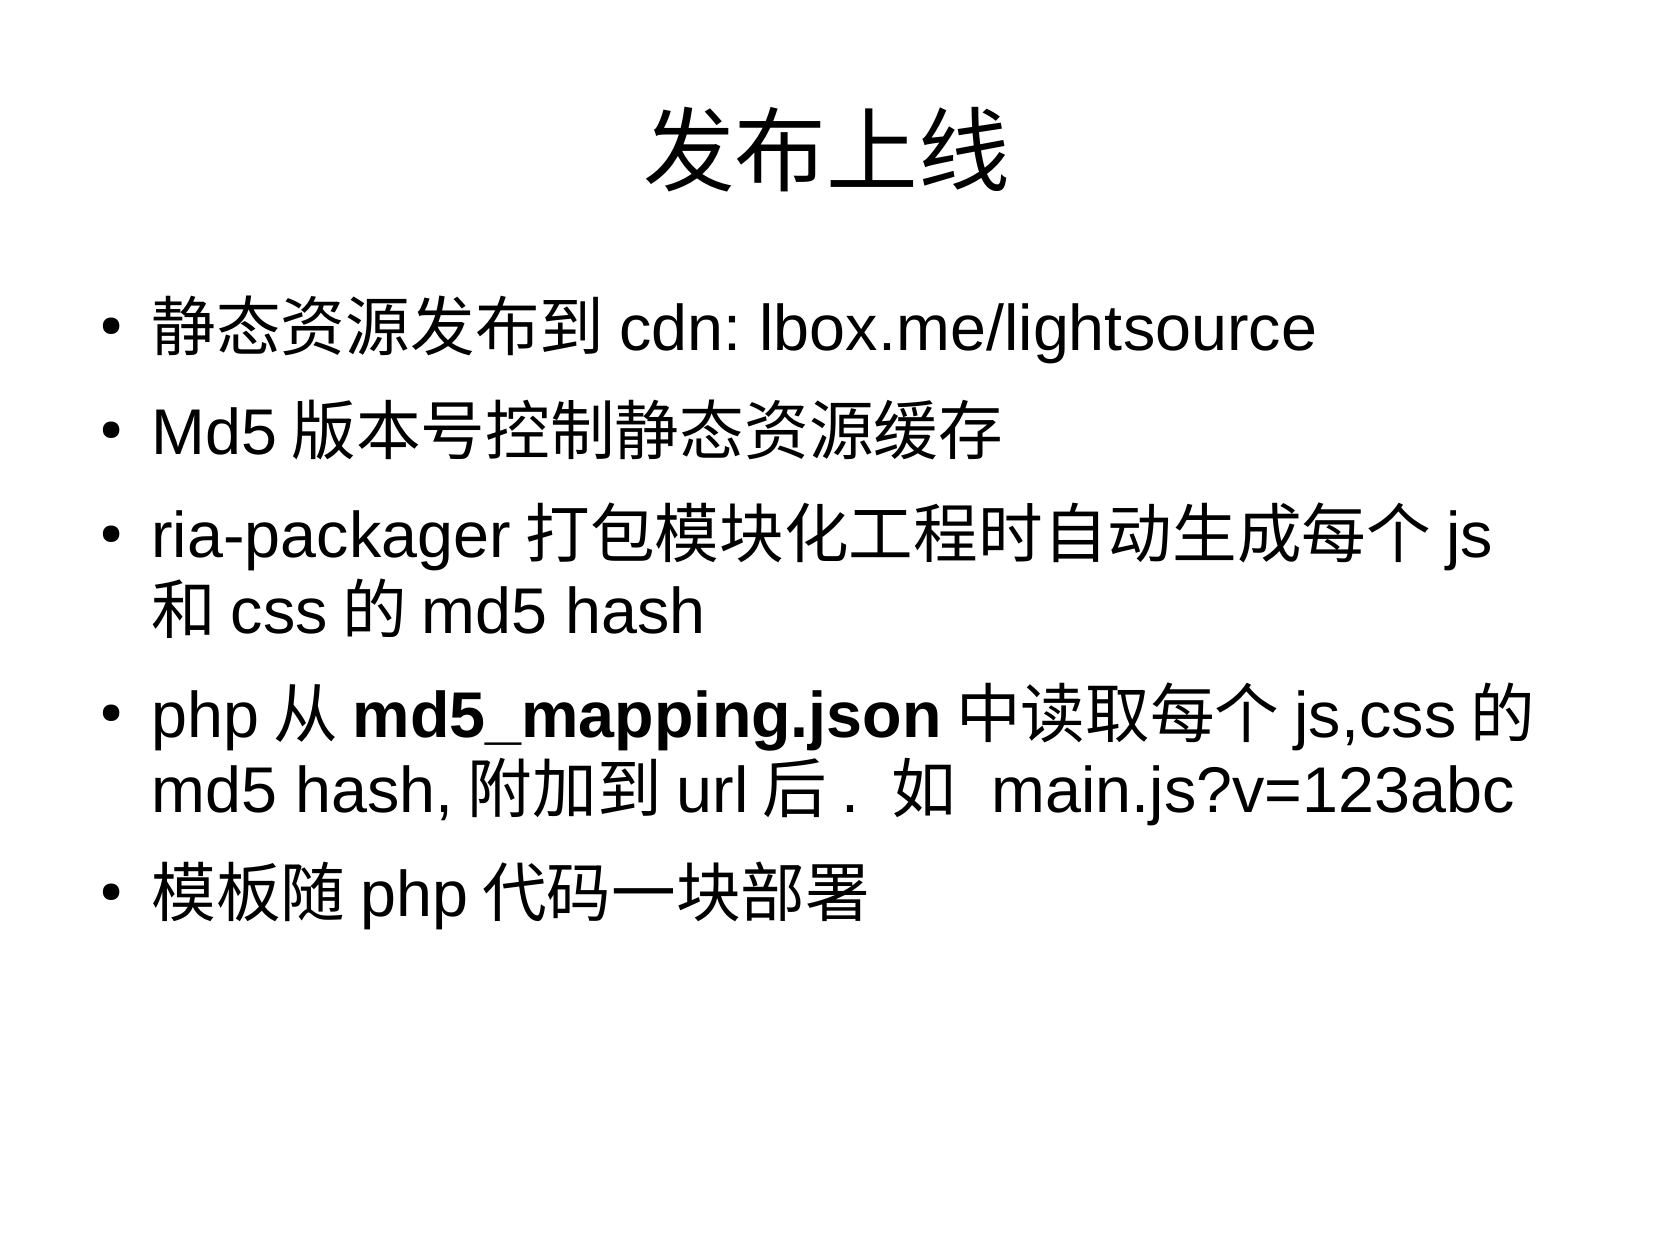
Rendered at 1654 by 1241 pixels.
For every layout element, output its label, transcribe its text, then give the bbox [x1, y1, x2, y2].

list 静态资源发布到cdn: lbox.me/lightsource Md5版本号控制静态资源缓存 ria-packager打包模块化工程时自动生成每个js和css的md5 hash php从md5_mapping.json中读取每个js,css的md5 hash,附加到url后. 如 main.js?v=123abc 模板随php代码一块部署 [82, 290, 1538, 1010]
title 发布上线 [82, 49, 1571, 257]
